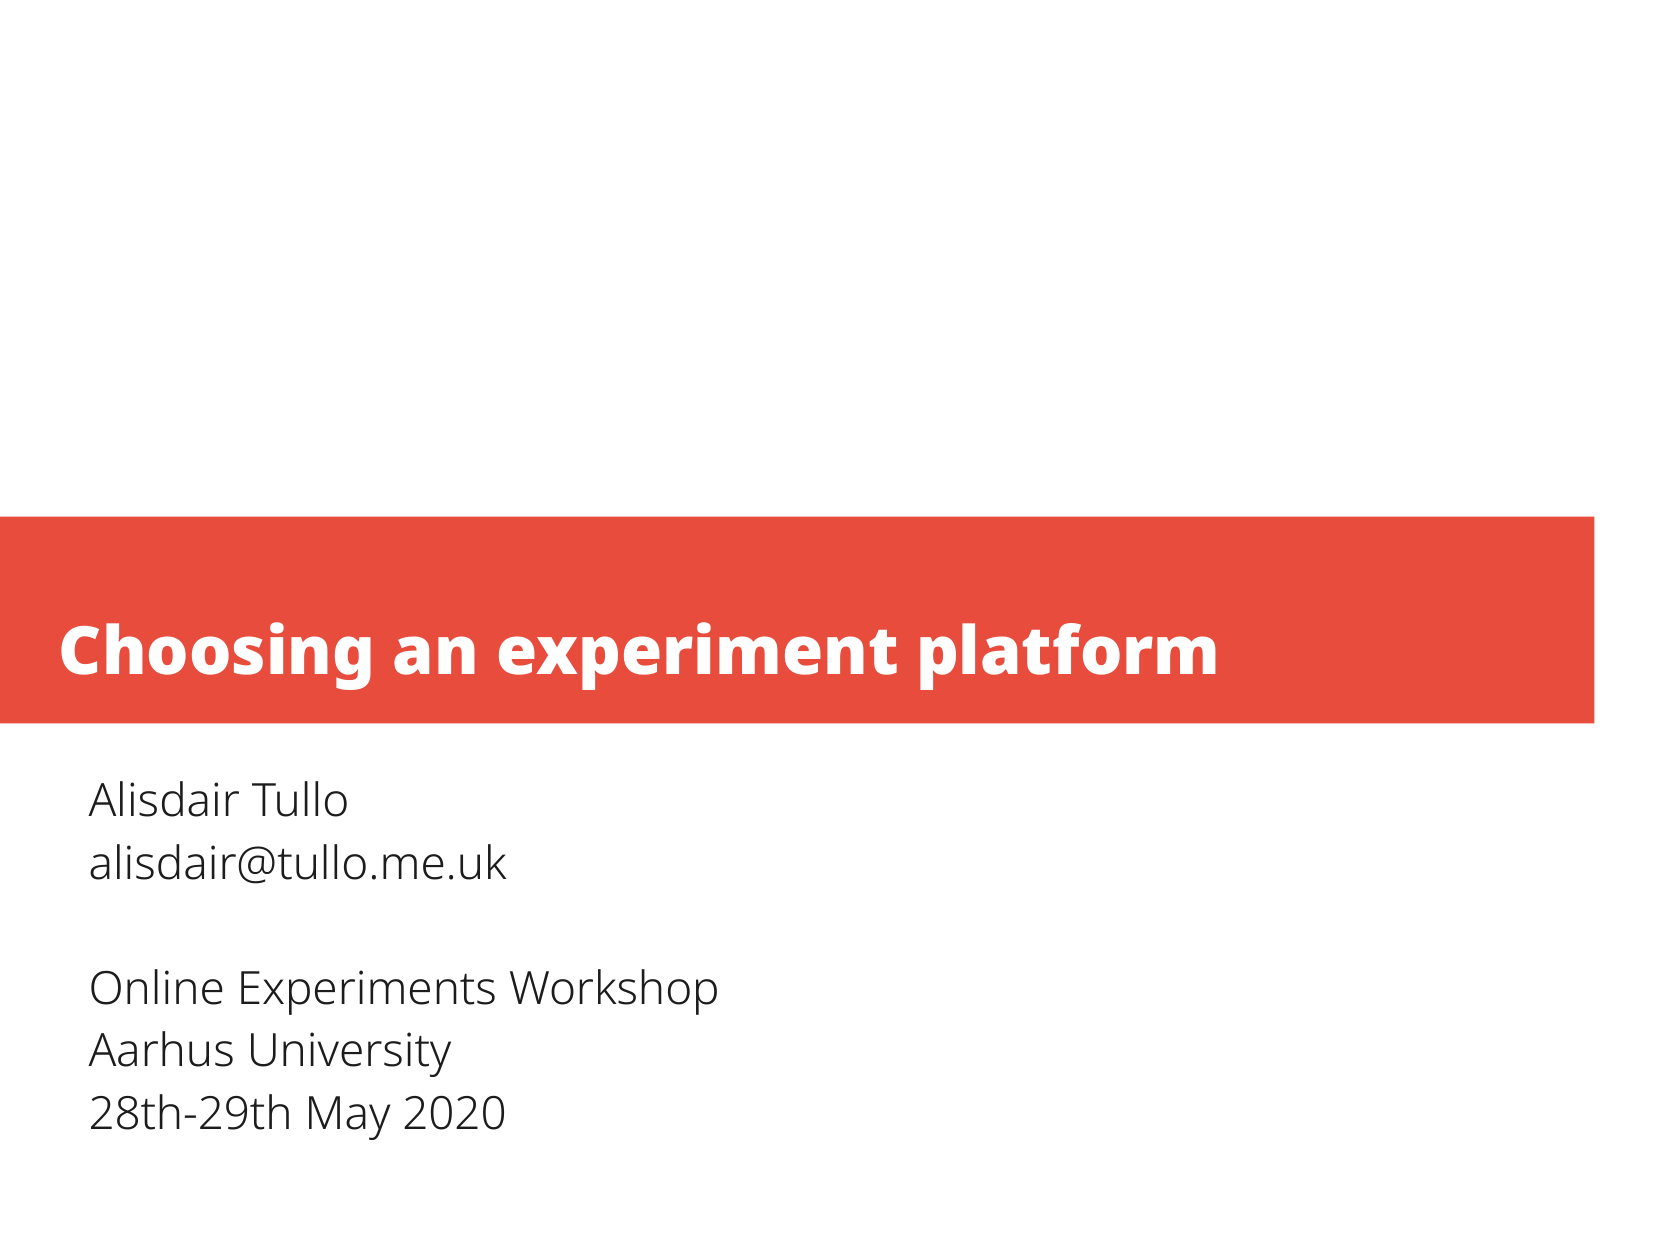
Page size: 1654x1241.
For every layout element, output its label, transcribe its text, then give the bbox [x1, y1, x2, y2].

title Choosing an experiment platform [59, 546, 1595, 694]
subtitle Alisdair Tullo alisdair@tullo.me.uk Online Experiments Workshop Aarhus University 28th-29th May 2020 [88, 767, 1595, 1182]
